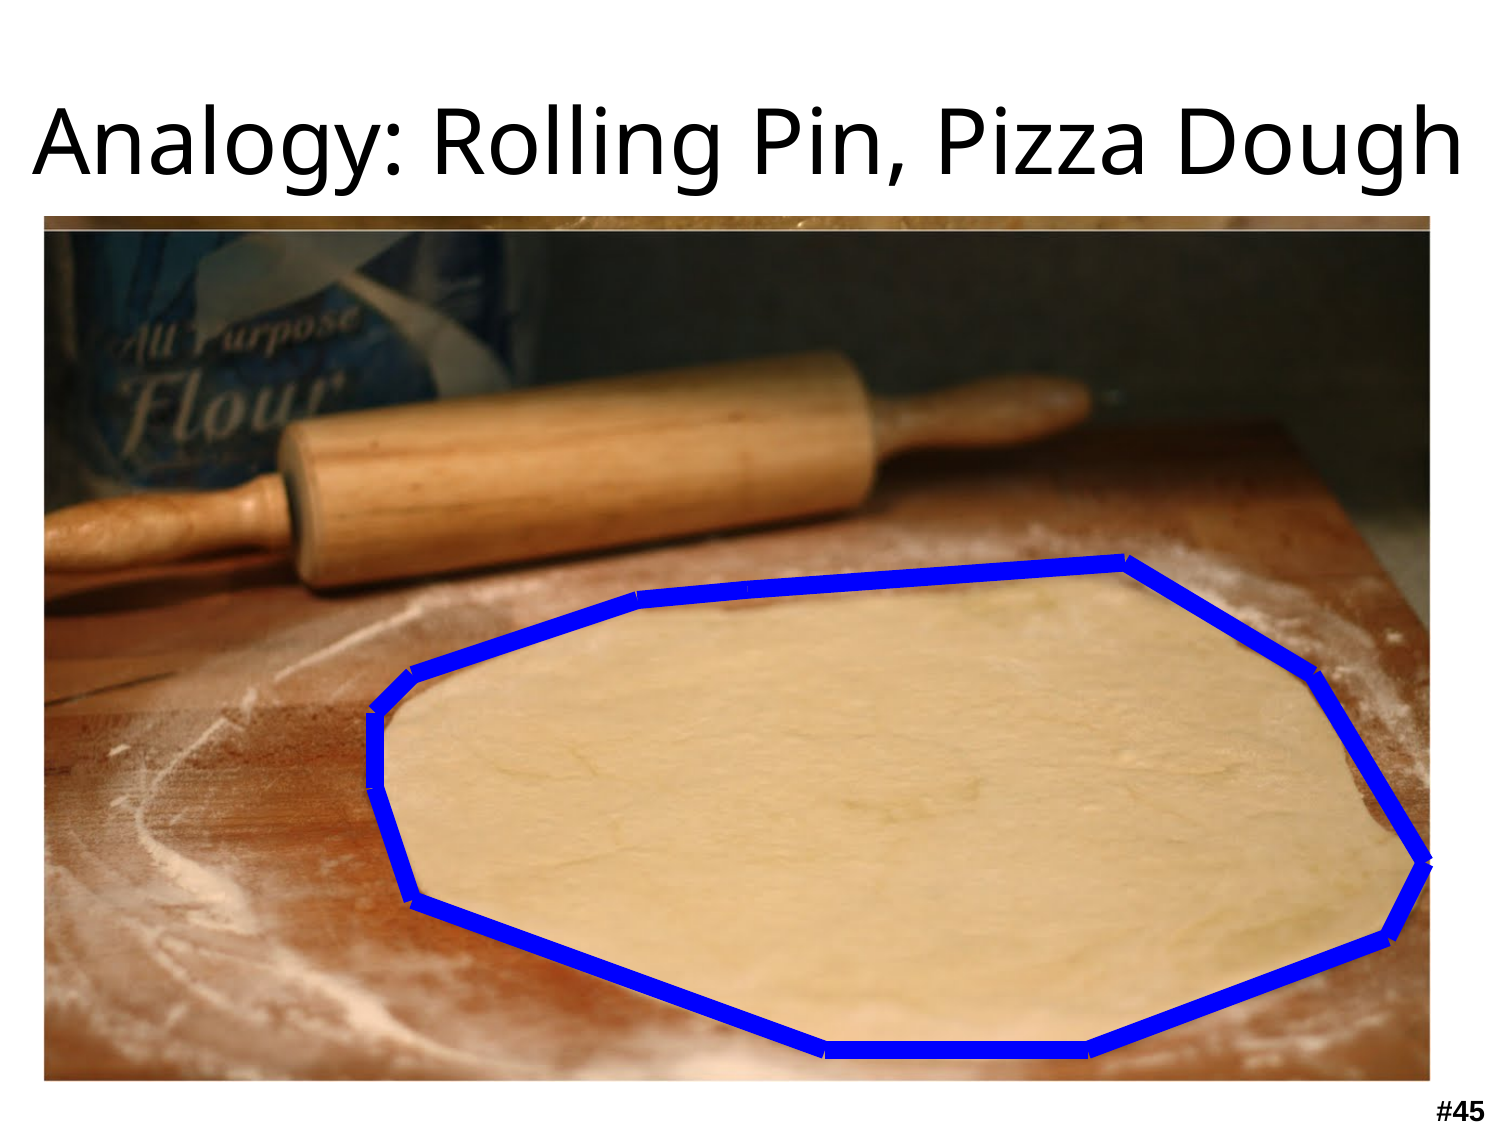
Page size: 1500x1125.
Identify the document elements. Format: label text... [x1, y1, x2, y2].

picture [384, 572, 1414, 1041]
picture [43, 216, 1431, 1082]
title Analogy: Rolling Pin, Pizza Dough [24, 45, 1476, 233]
